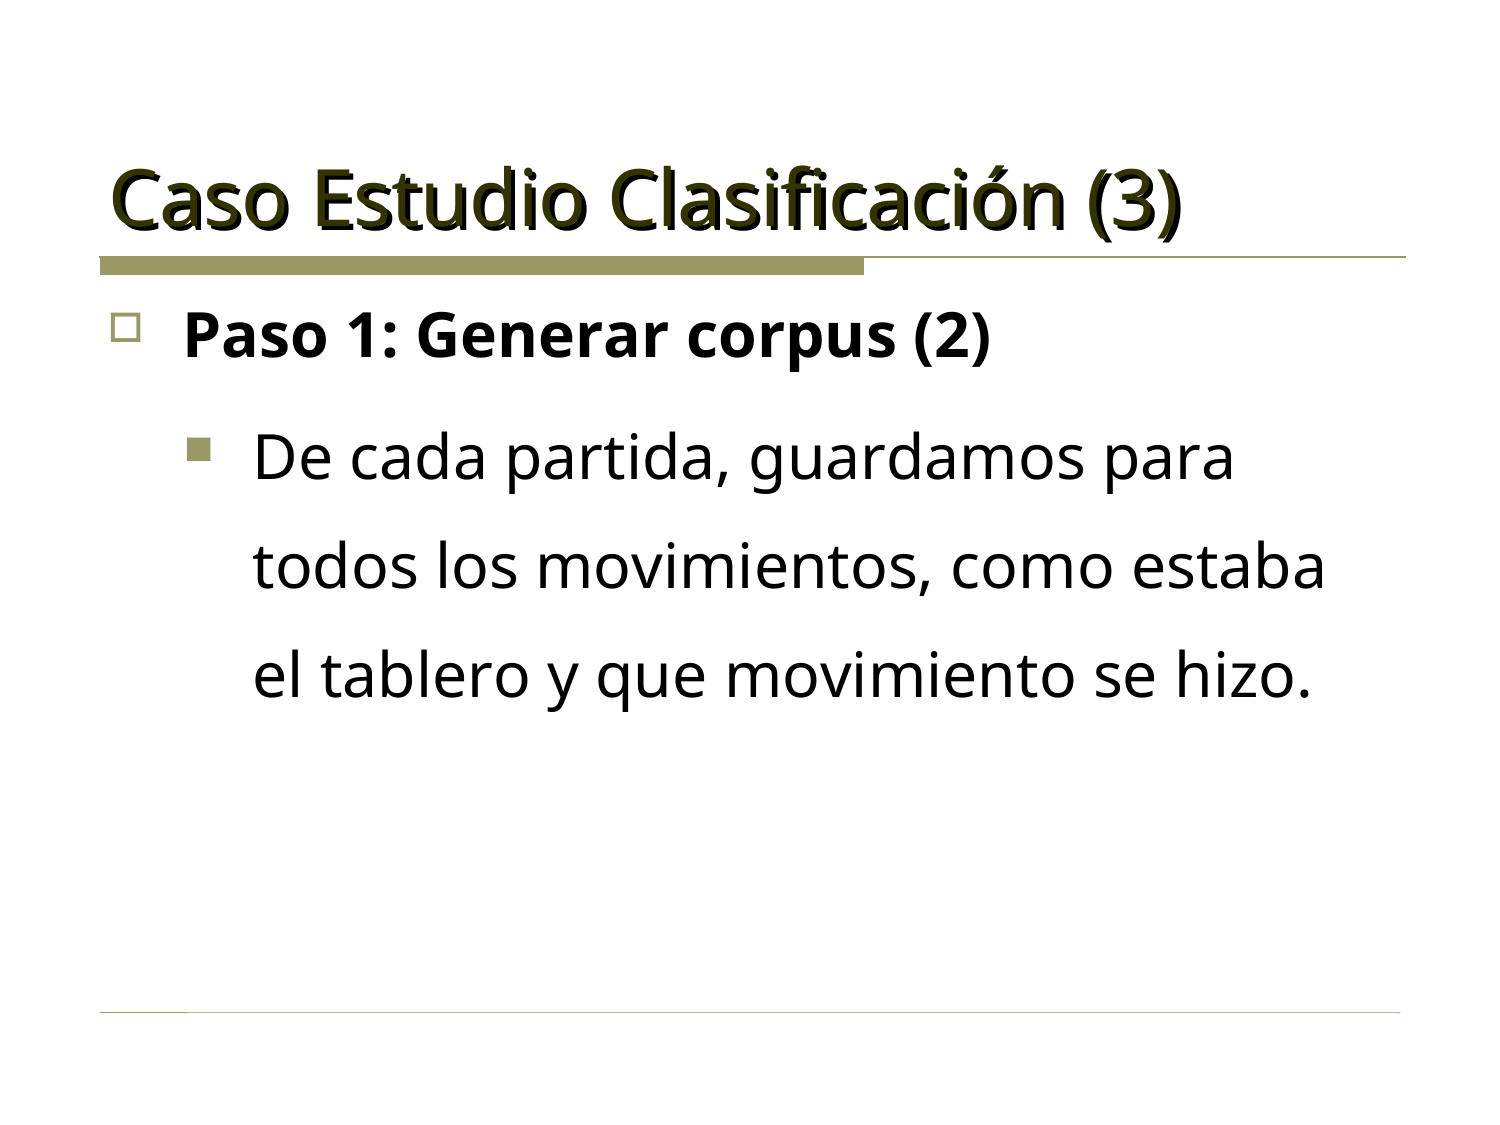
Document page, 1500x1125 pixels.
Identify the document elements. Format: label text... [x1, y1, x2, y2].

list Paso 1: Generar corpus (2) De cada partida, guardamos para todos los movimientos, como estaba el tablero y que movimiento se hizo. [92, 287, 1353, 1013]
title Caso Estudio Clasificación (3) [94, 50, 1407, 250]
